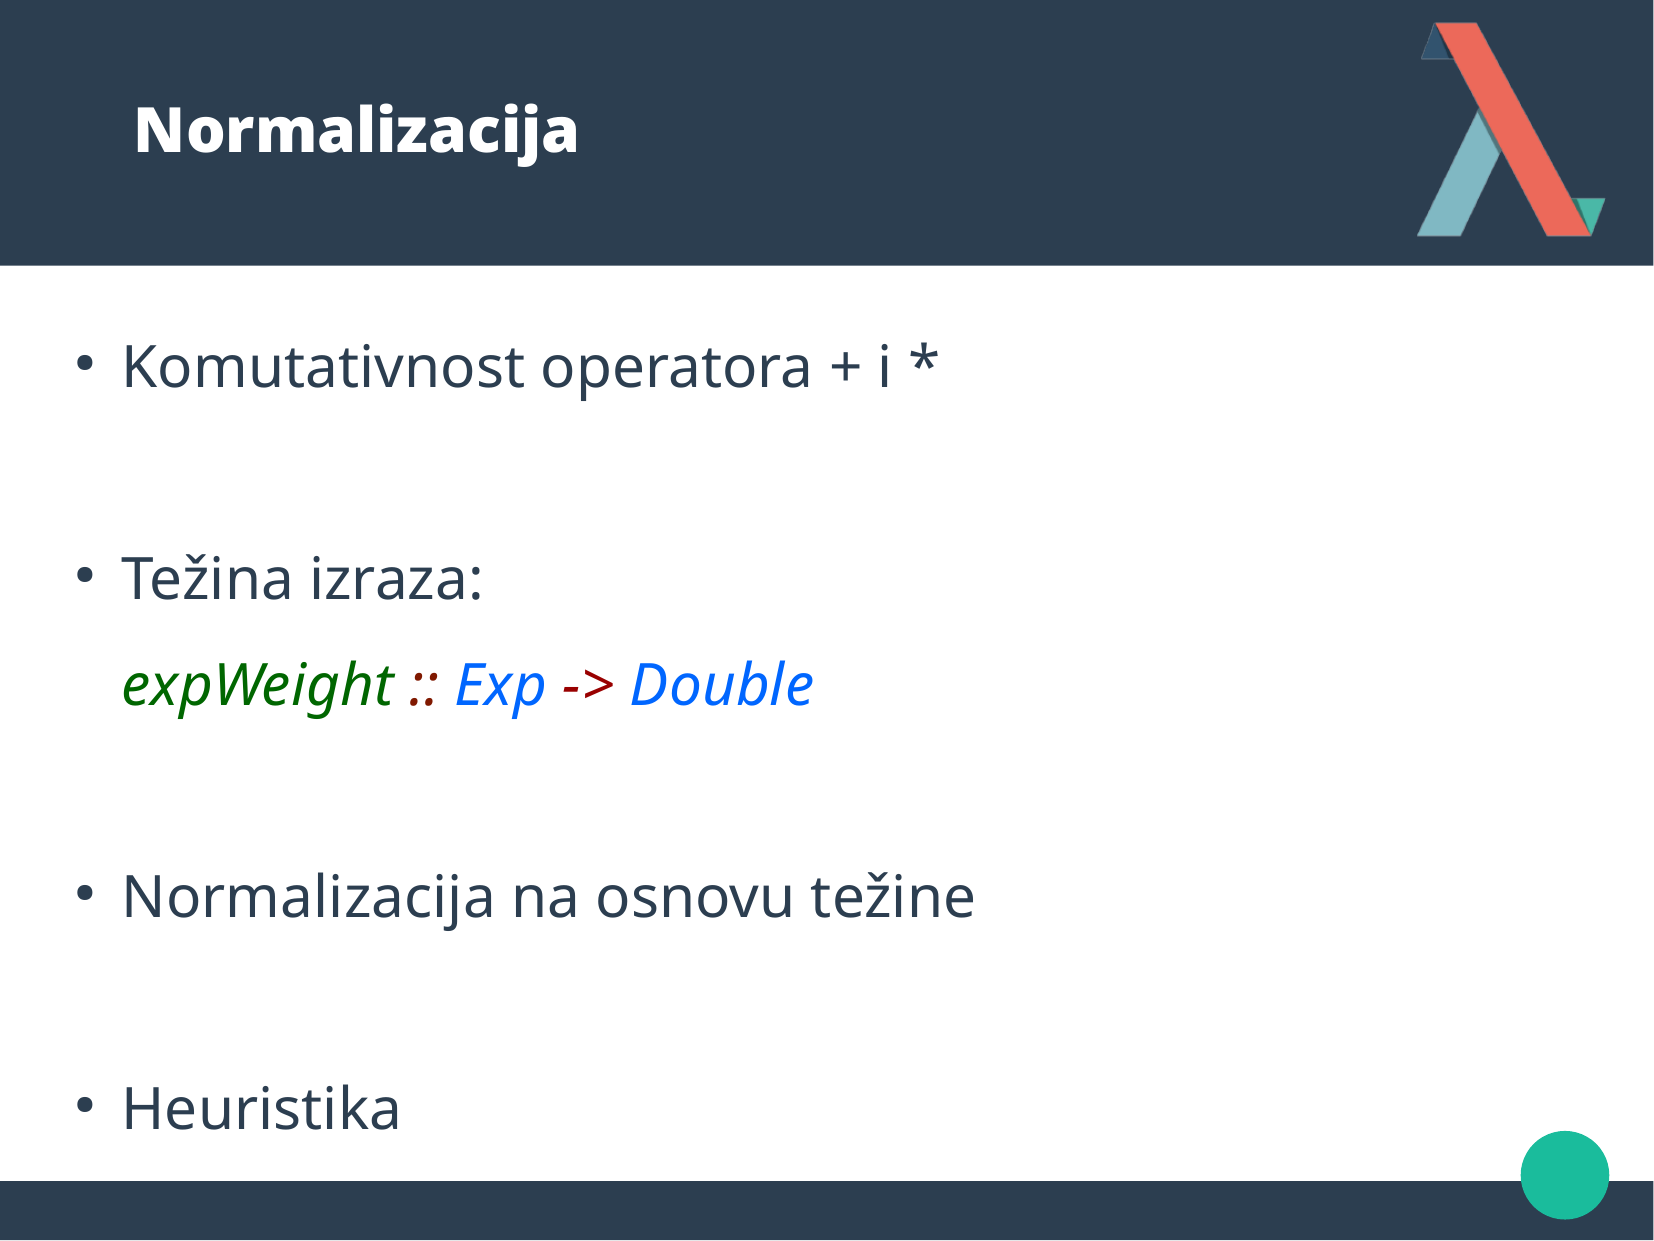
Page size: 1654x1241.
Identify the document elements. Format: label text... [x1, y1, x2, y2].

title Normalizacija [59, 49, 1595, 207]
picture [1395, 19, 1616, 240]
list Komutativnost operatora + i * Težina izraza: expWeight :: Exp -> Double Normalizacija na osnovu težine Heuristika [59, 324, 1595, 1152]
